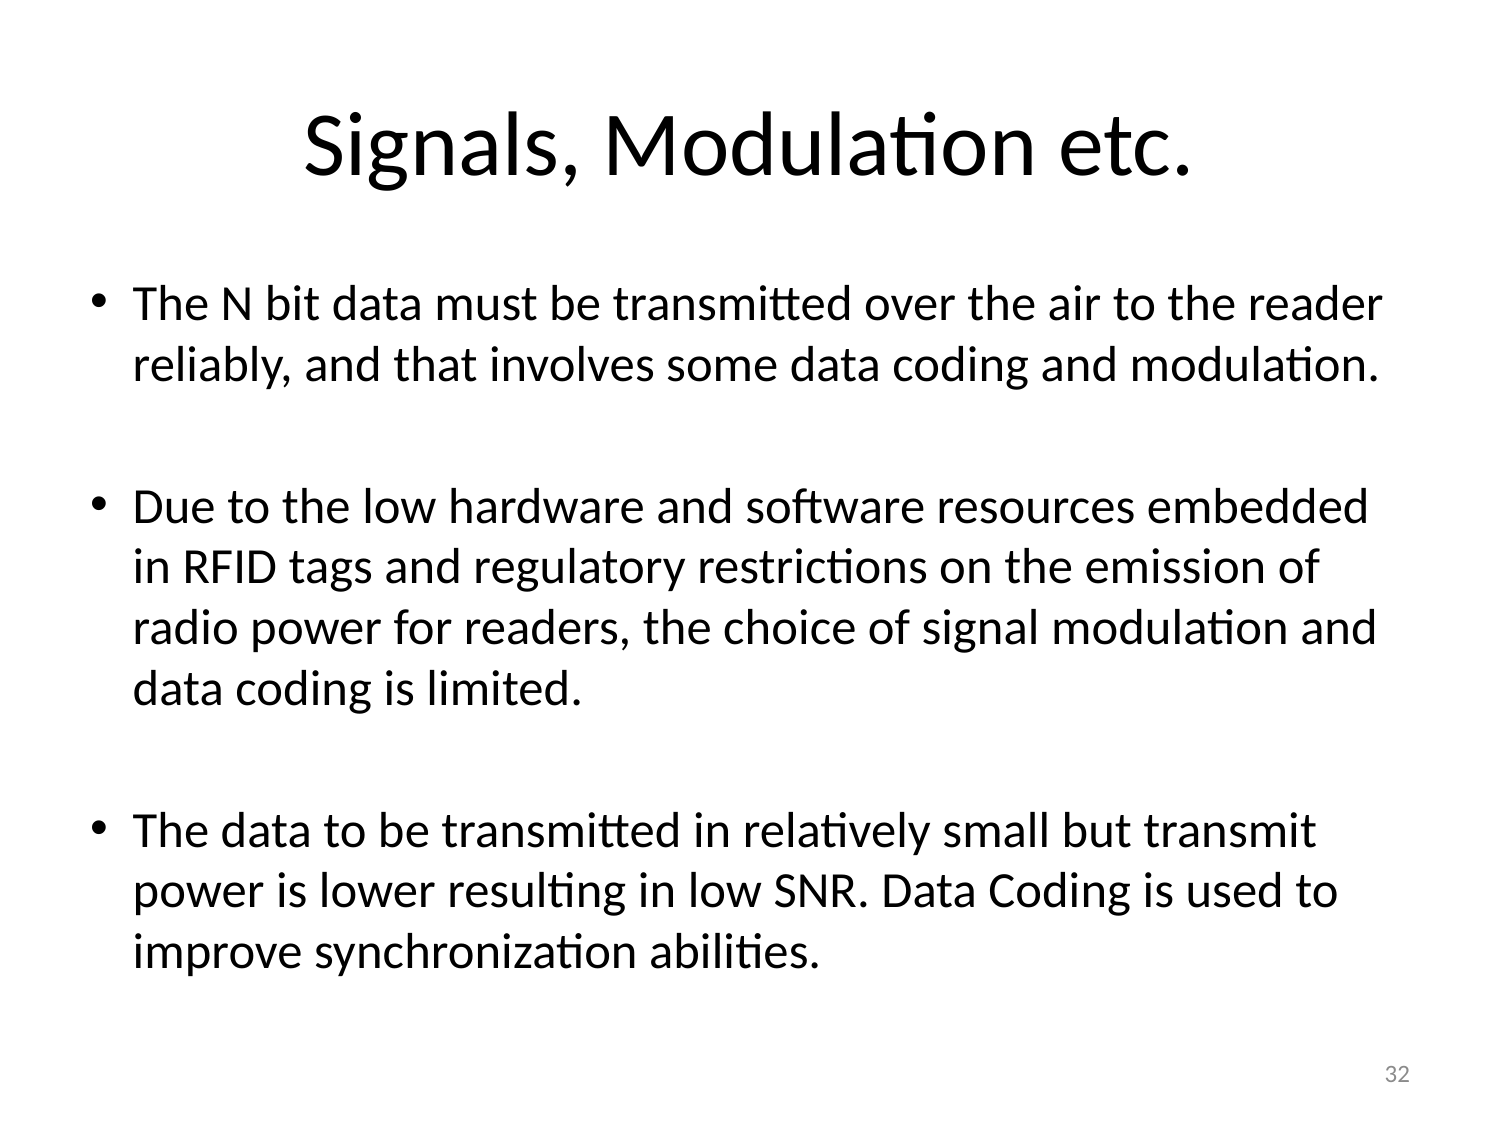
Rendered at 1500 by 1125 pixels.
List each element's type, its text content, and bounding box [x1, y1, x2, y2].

title Signals, Modulation etc. [75, 45, 1425, 233]
slide_number <number> [1074, 1042, 1425, 1103]
list The N bit data must be transmitted over the air to the reader reliably, and that involves some data coding and modulation. Due to the low hardware and software resources embedded in RFID tags and regulatory restrictions on the emission of radio power for readers, the choice of signal modulation and data coding is limited. The data to be transmitted in relatively small but transmit power is lower resulting in low SNR. Data Coding is used to improve synchronization abilities. [75, 262, 1425, 1005]
